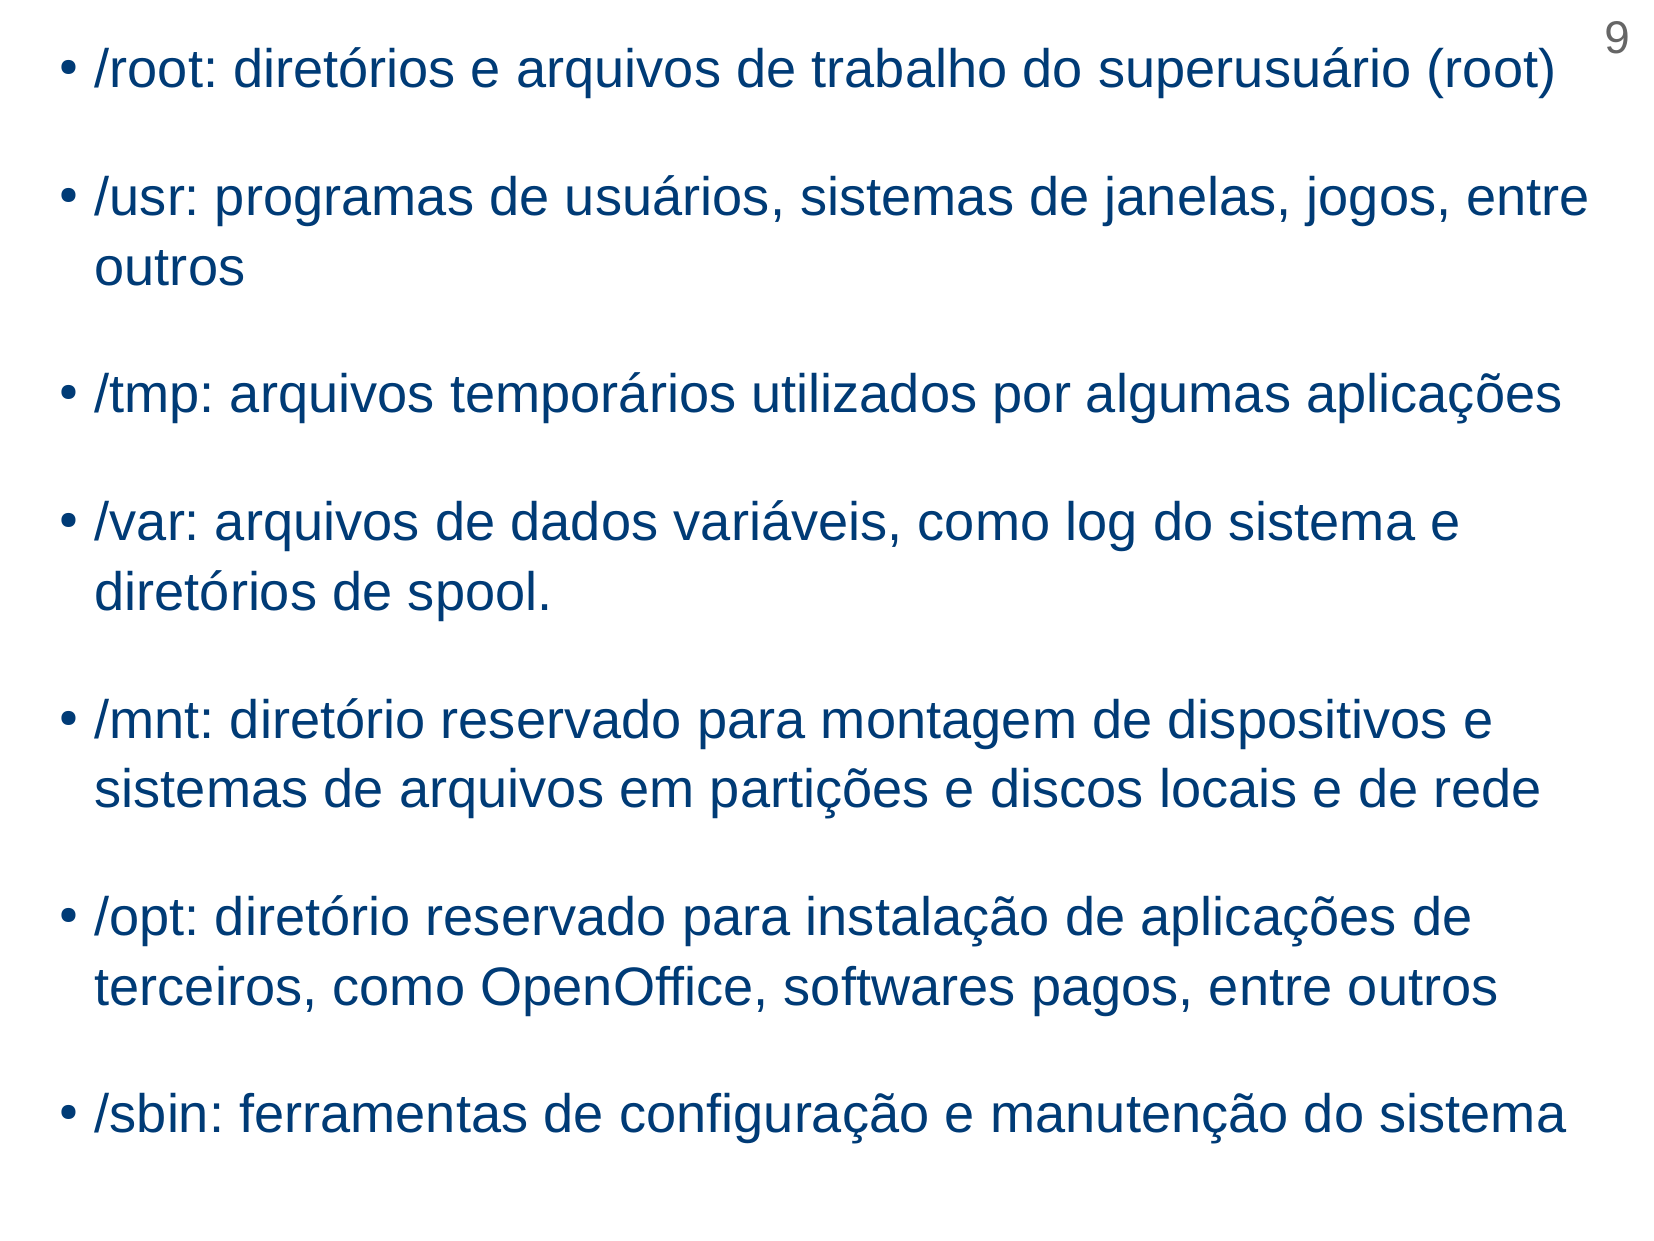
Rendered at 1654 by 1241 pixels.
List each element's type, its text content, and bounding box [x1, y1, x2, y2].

list /root: diretórios e arquivos de trabalho do superusuário (root) /usr: programas de usuários, sistemas de janelas, jogos, entre outros /tmp: arquivos temporários utilizados por algumas aplicações /var: arquivos de dados variáveis, como log do sistema e diretórios de spool. /mnt: diretório reservado para montagem de dispositivos e sistemas de arquivos em partições e discos locais e de rede /opt: diretório reservado para instalação de aplicações de terceiros, como OpenOffice, softwares pagos, entre outros /sbin: ferramentas de configuração e manutenção do sistema [59, 29, 1595, 1211]
